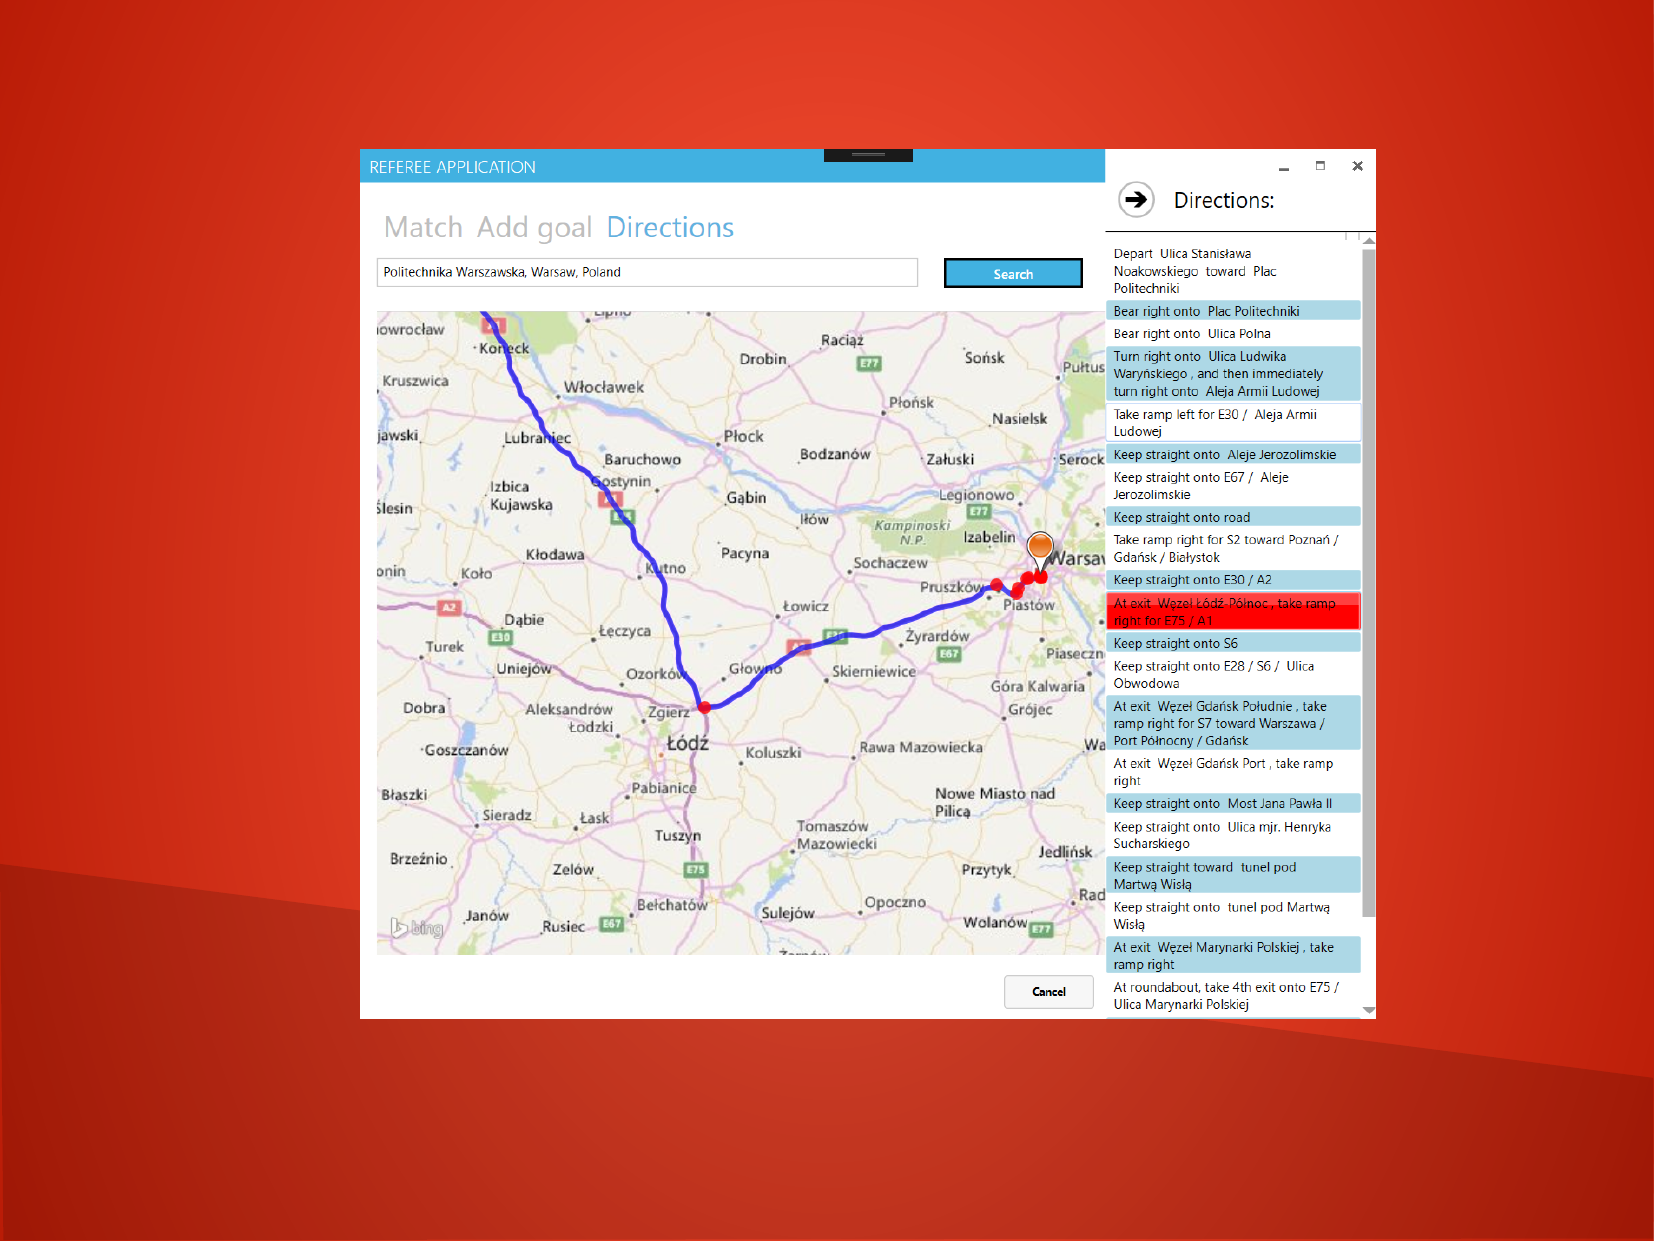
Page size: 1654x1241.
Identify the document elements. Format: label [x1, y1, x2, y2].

picture [360, 149, 1376, 1019]
